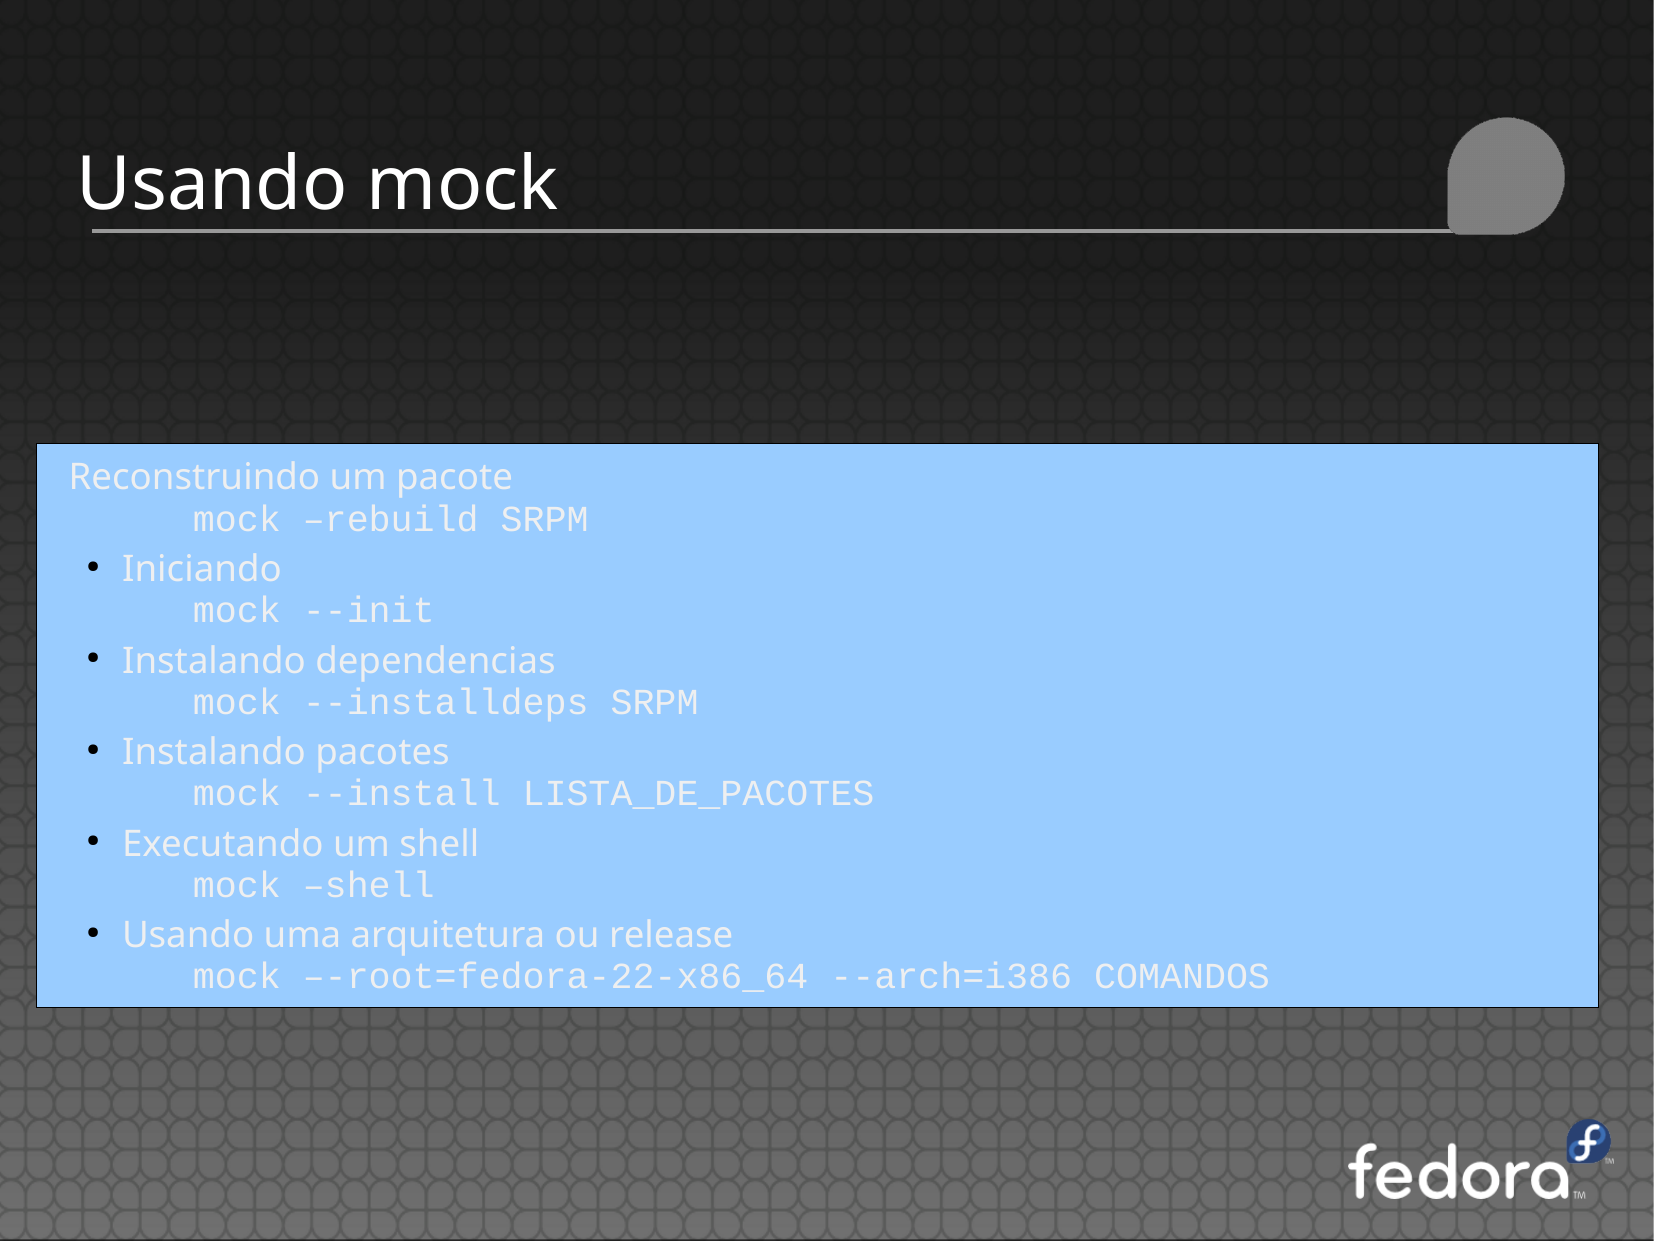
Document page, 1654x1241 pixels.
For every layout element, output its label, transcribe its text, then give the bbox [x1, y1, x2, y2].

picture [0, 0, 1654, 1241]
text_box Reconstruindo um pacote mock –rebuild SRPM Iniciando mock --init Instalando dependencias mock --installdeps SRPM Instalando pacotes mock --install LISTA_DE_PACOTES Executando um shell mock –shell Usando uma arquitetura ou release mock –-root=fedora-22-x86_64 --arch=i386 COMANDOS [36, 443, 1599, 964]
title Usando mock [76, 112, 1566, 249]
